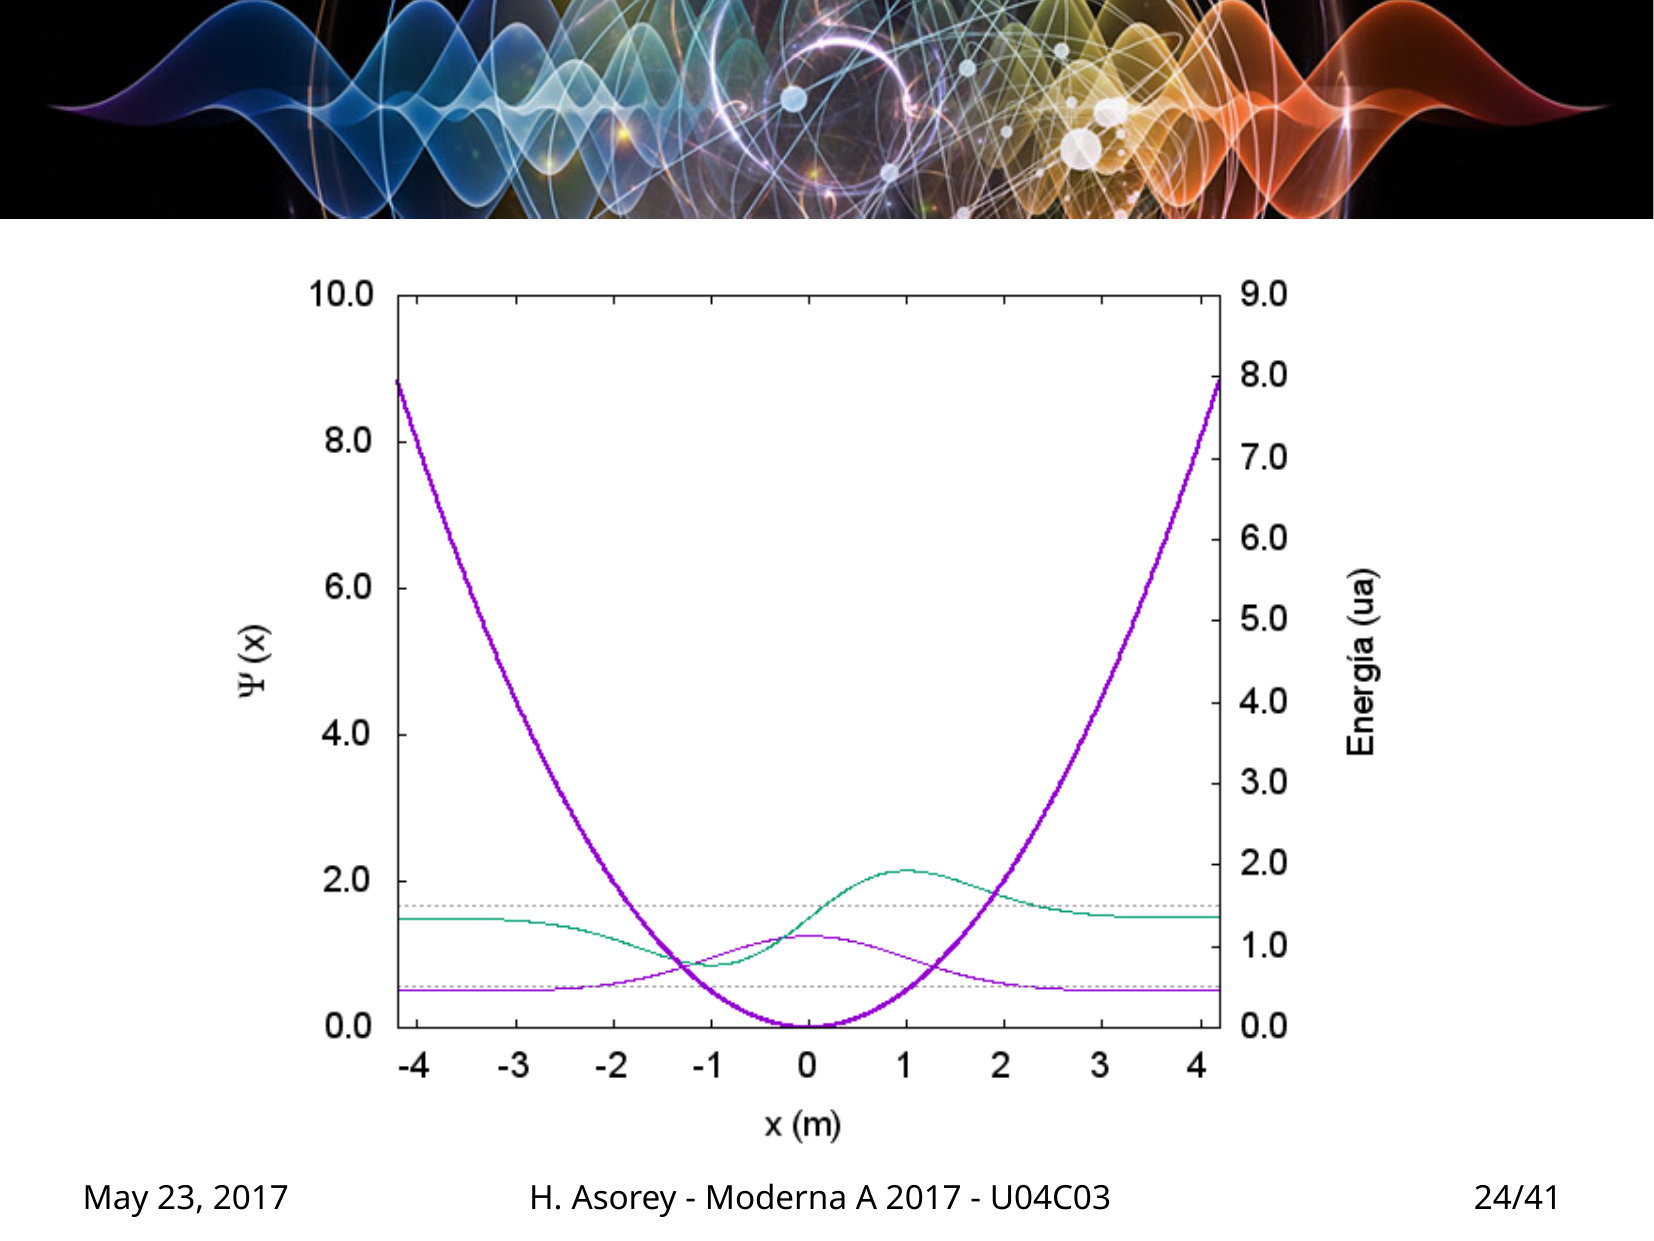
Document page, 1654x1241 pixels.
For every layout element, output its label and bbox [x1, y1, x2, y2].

picture [225, 254, 1426, 1156]
picture [0, 0, 1654, 219]
